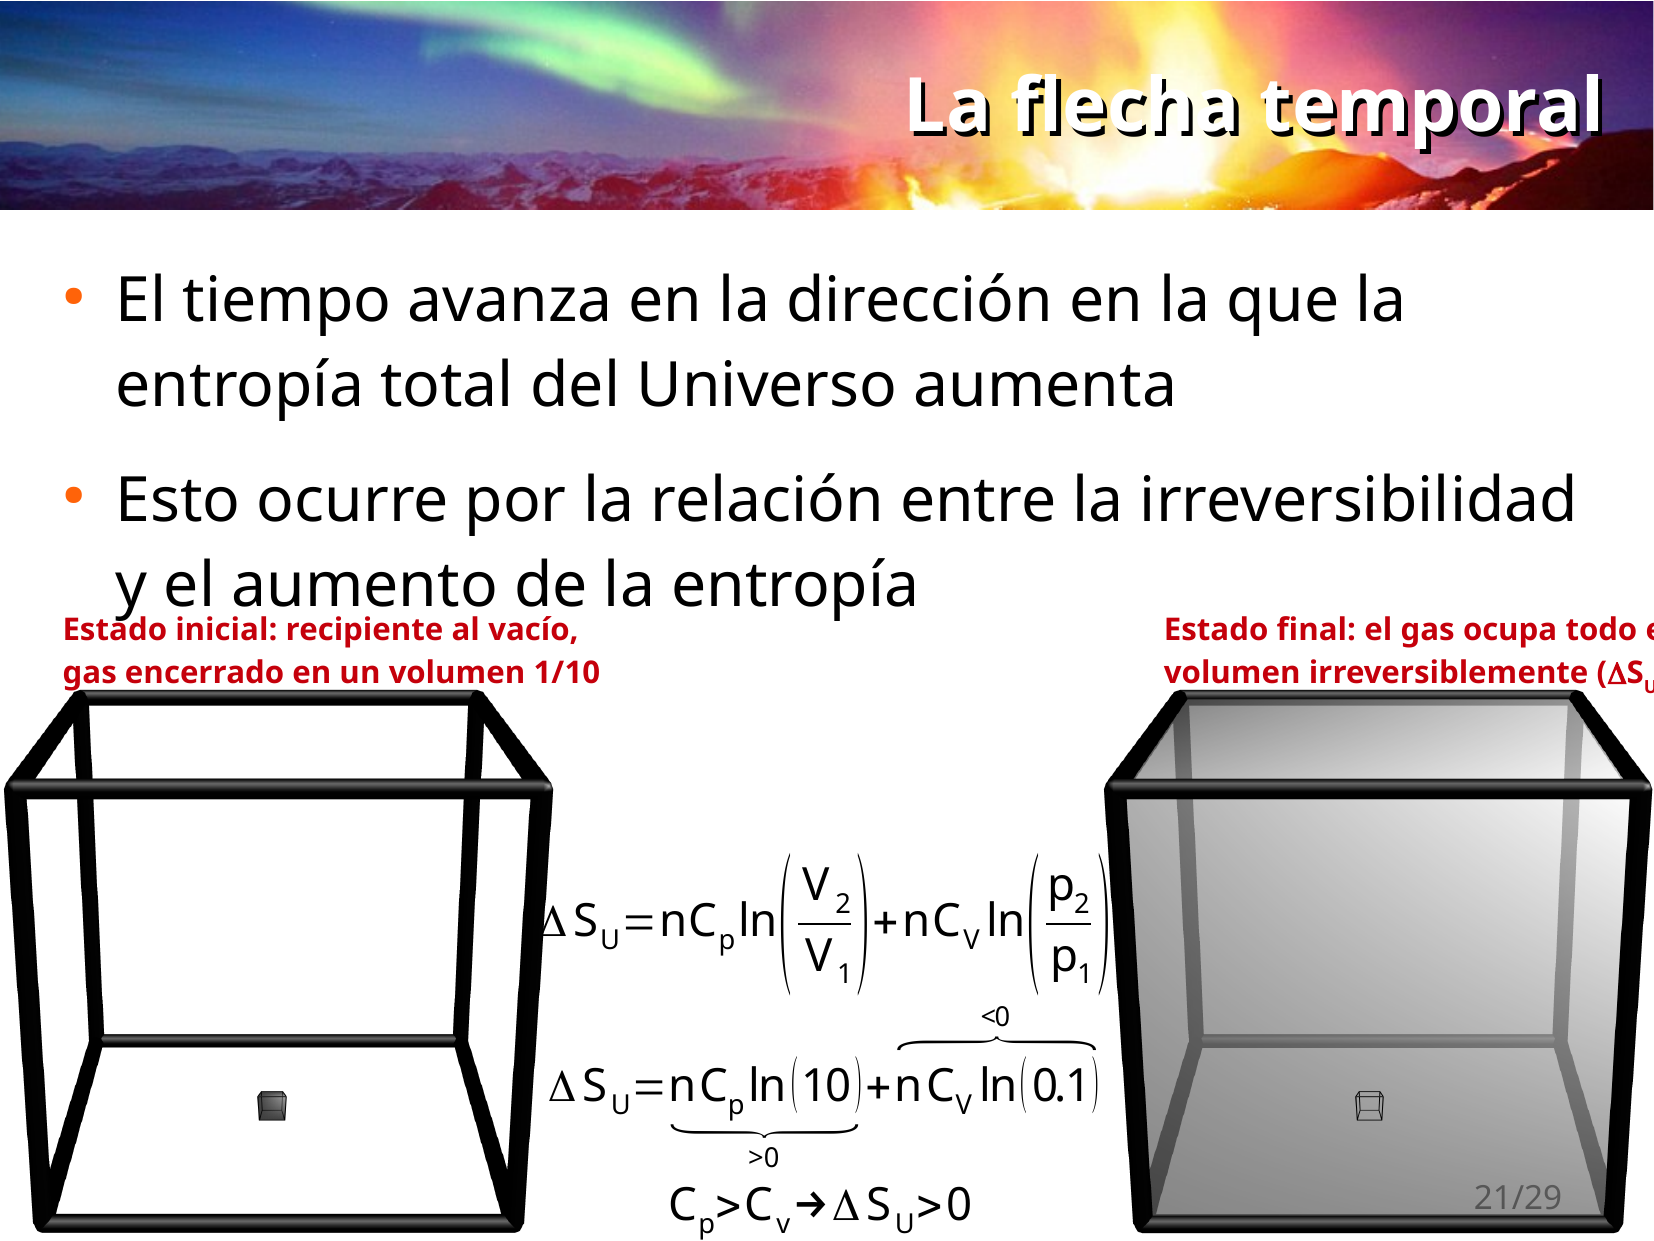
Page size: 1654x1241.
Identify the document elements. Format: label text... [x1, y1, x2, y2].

chart [531, 849, 1118, 1241]
text_box Estado inicial: recipiente al vacío, gas encerrado en un volumen 1/10 [48, 600, 541, 691]
title La flecha temporal [45, 15, 1606, 191]
text_box Estado final: el gas ocupa todo el volumen irreversiblemente (DSU>0) [1149, 600, 1651, 698]
picture [0, 1, 1654, 210]
list El tiempo avanza en la dirección en la que la entropía total del Universo aumenta Esto ocurre por la relación entre la irreversibilidad y el aumento de la entropía [45, 255, 1606, 685]
